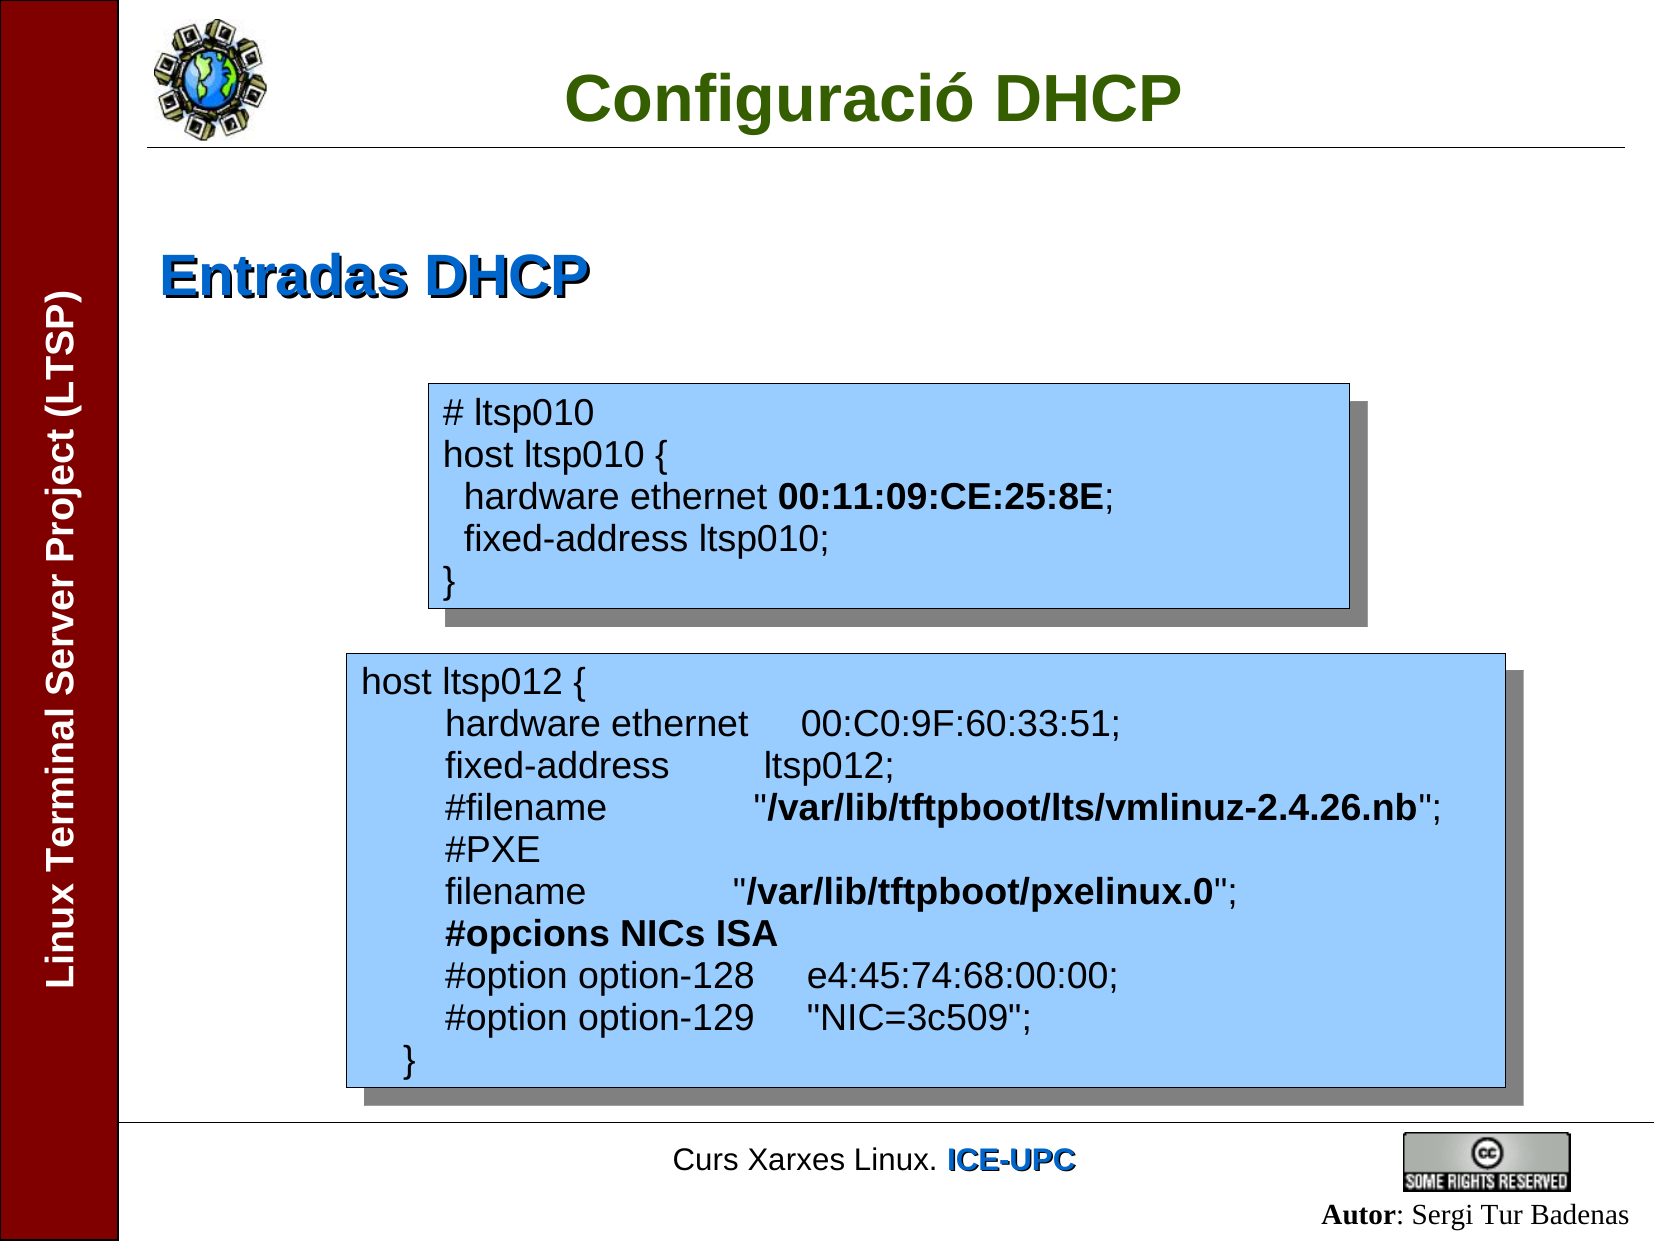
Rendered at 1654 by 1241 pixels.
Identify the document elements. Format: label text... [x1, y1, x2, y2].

list Entradas DHCP [141, 242, 1630, 1093]
text_box # ltsp010 host ltsp010 { hardware ethernet 00:11:09:CE:25:8E; fixed-address ltsp010; } [428, 383, 1350, 609]
picture [154, 19, 268, 49]
title Configuració DHCP [129, 49, 1619, 148]
picture [1403, 1132, 1571, 1192]
text_box host ltsp012 { hardware ethernet 00:C0:9F:60:33:51; fixed-address ltsp012; #filename "/var/lib/tftpboot/lts/vmlinuz-2.4.26.nb"; #PXE filename "/var/lib/tftpboot/pxelinux.0"; #opcions NICs ISA #option option-128 e4:45:74:68:00:00; #option option-129 "NIC=3c509"; } [346, 653, 1506, 1088]
